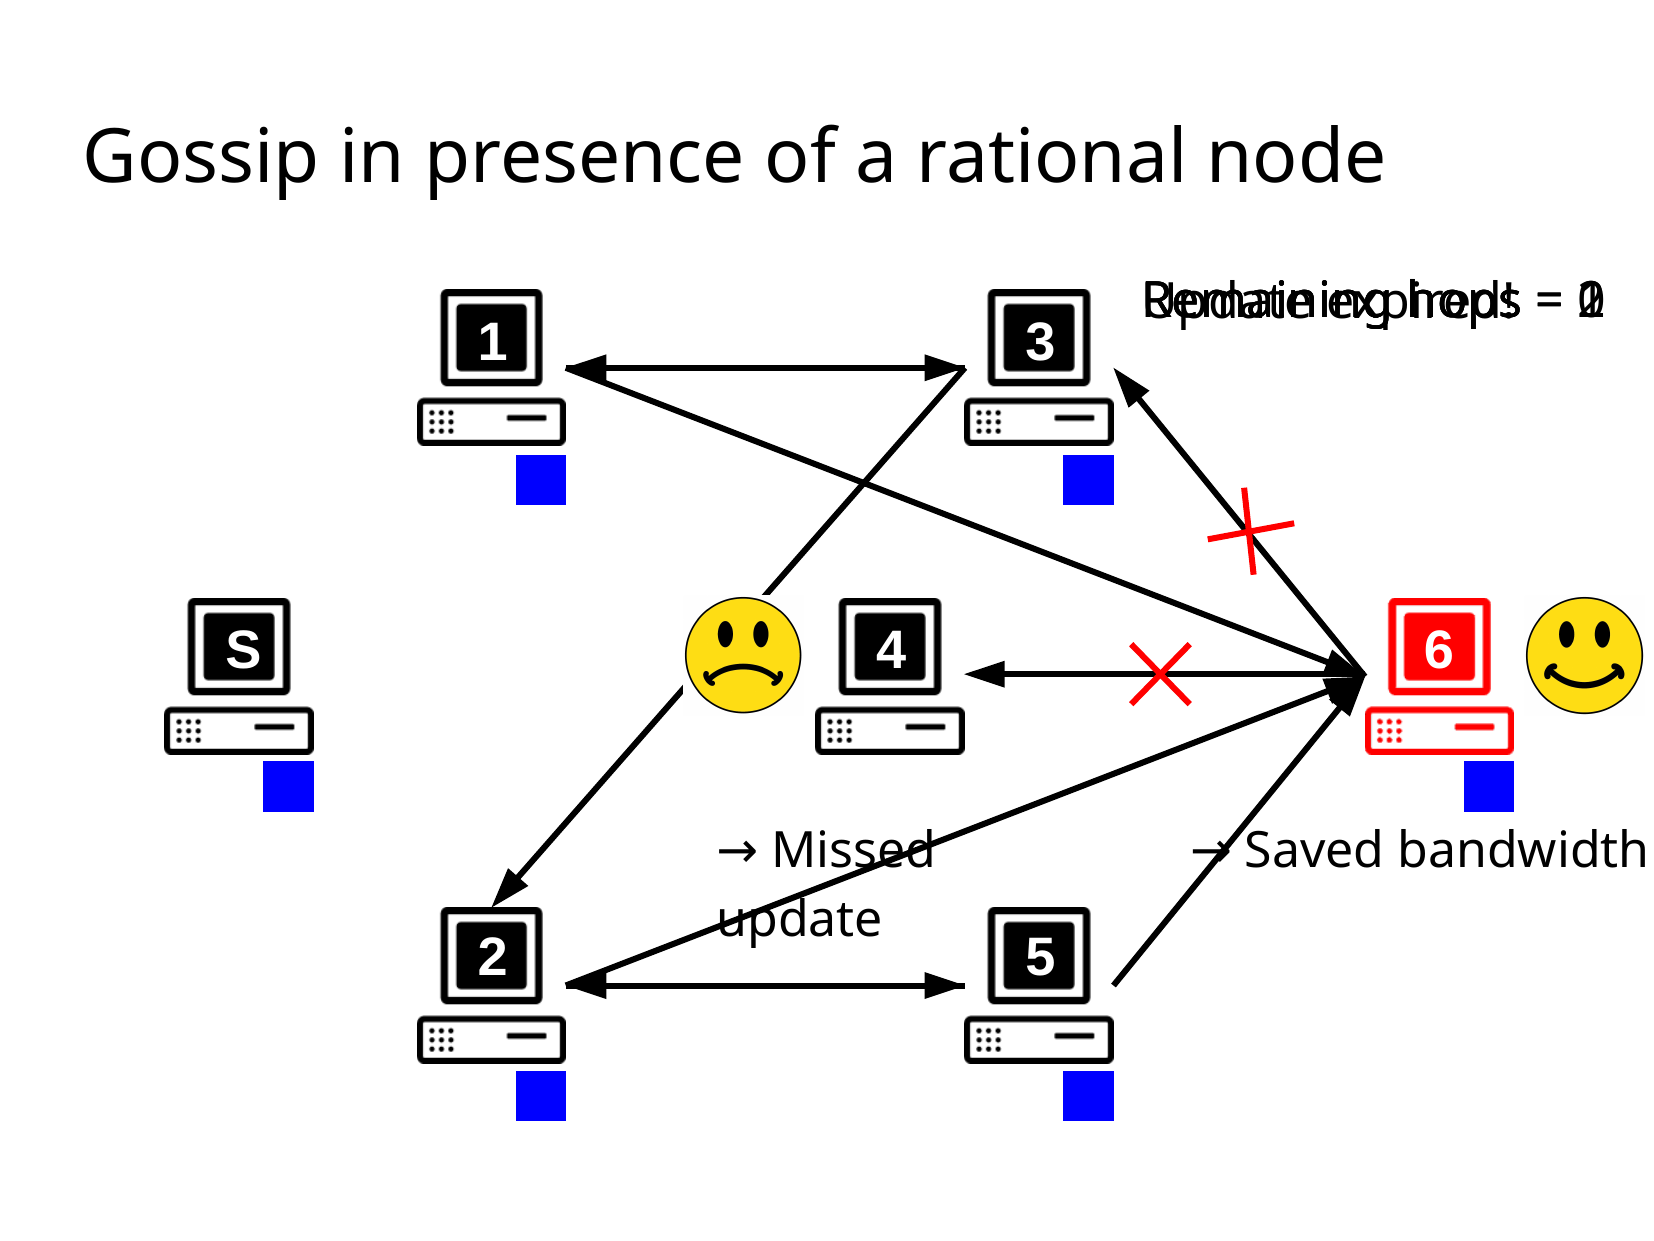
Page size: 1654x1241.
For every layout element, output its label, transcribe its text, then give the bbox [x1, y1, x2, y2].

text_box [1063, 455, 1114, 505]
picture [164, 598, 314, 755]
picture [1524, 595, 1645, 716]
picture [1365, 598, 1514, 755]
text_box [1063, 1071, 1114, 1121]
text_box 3 [1010, 303, 1068, 380]
picture [683, 595, 804, 716]
text_box [516, 455, 566, 505]
text_box 2 [462, 918, 521, 995]
picture [964, 939, 1114, 1064]
text_box → Saved bandwidth [1175, 806, 1654, 878]
text_box 5 [1010, 939, 1068, 995]
text_box 1 [462, 303, 521, 380]
text_box [516, 1071, 566, 1121]
text_box 6 [1409, 611, 1470, 688]
picture [815, 598, 965, 755]
picture [964, 289, 1114, 446]
text_box [263, 761, 314, 812]
text_box [1464, 761, 1514, 806]
text_box → Missed update [701, 806, 1130, 939]
title Gossip in presence of a rational node [82, 49, 1571, 257]
text_box 4 [861, 611, 919, 688]
text_box Update expired! [1126, 257, 1654, 329]
picture [417, 907, 566, 1064]
picture [417, 289, 566, 446]
text_box S [210, 611, 268, 688]
